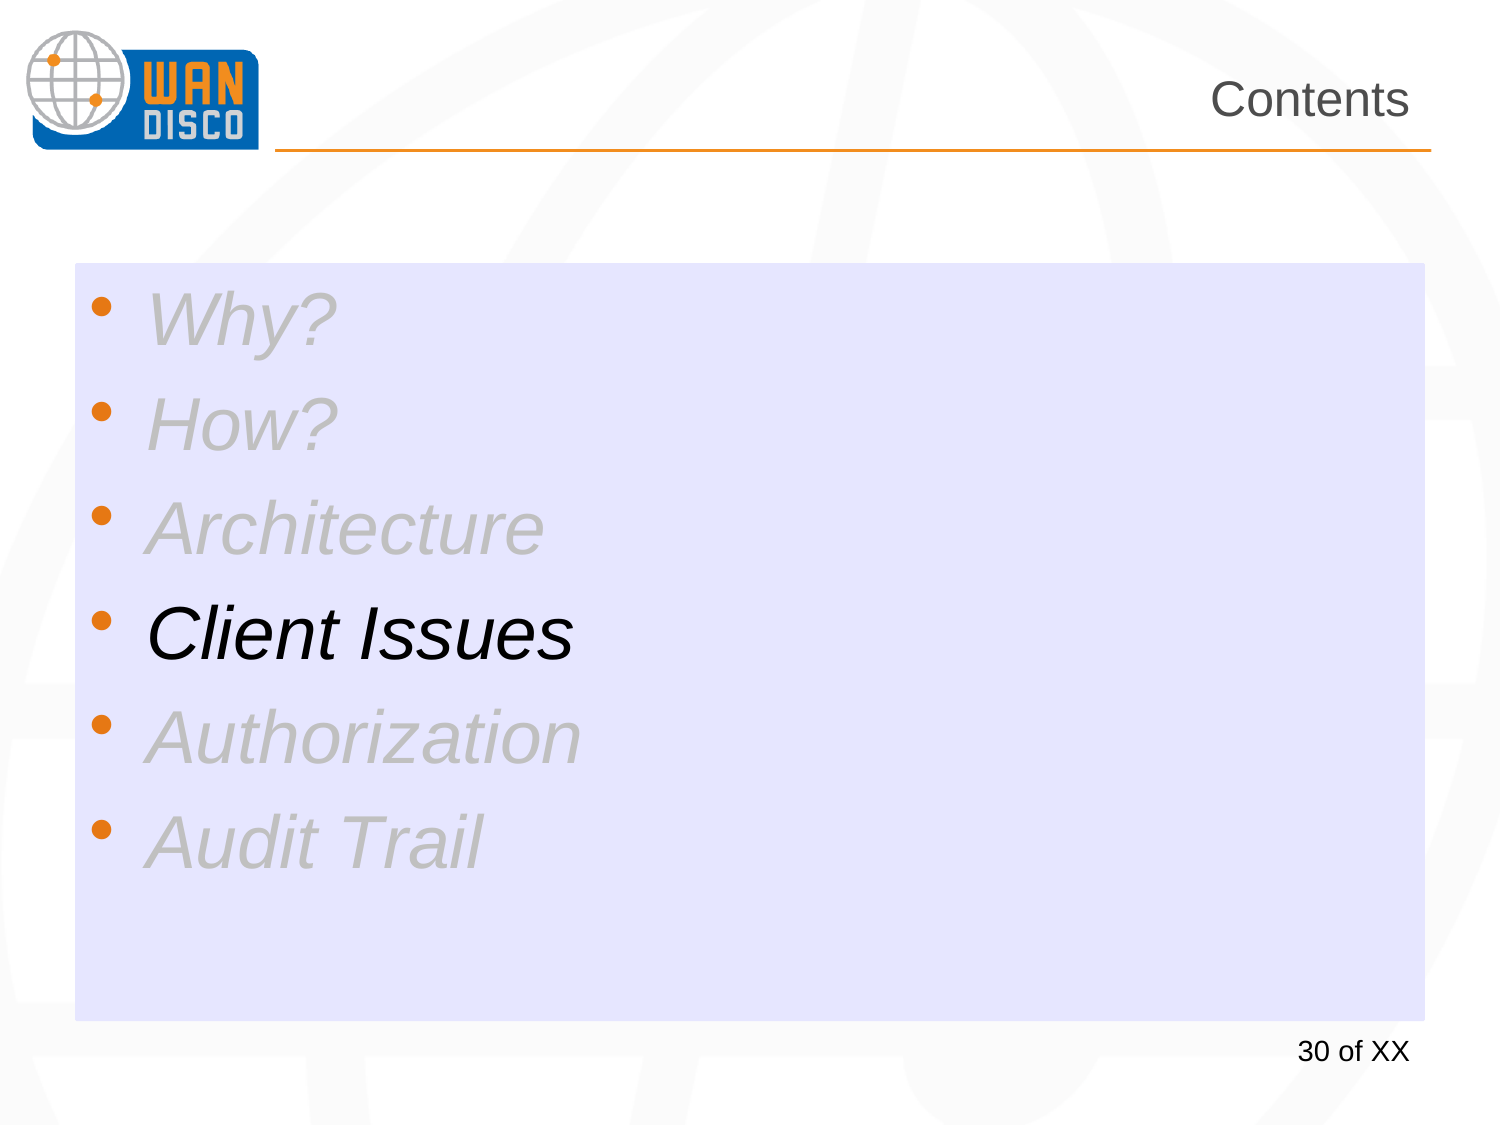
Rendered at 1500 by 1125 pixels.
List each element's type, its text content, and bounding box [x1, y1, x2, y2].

list Why? How? Architecture Client Issues Authorization Audit Trail [75, 263, 1425, 1022]
title Contents [265, 37, 1425, 156]
picture [0, 0, 1500, 1125]
